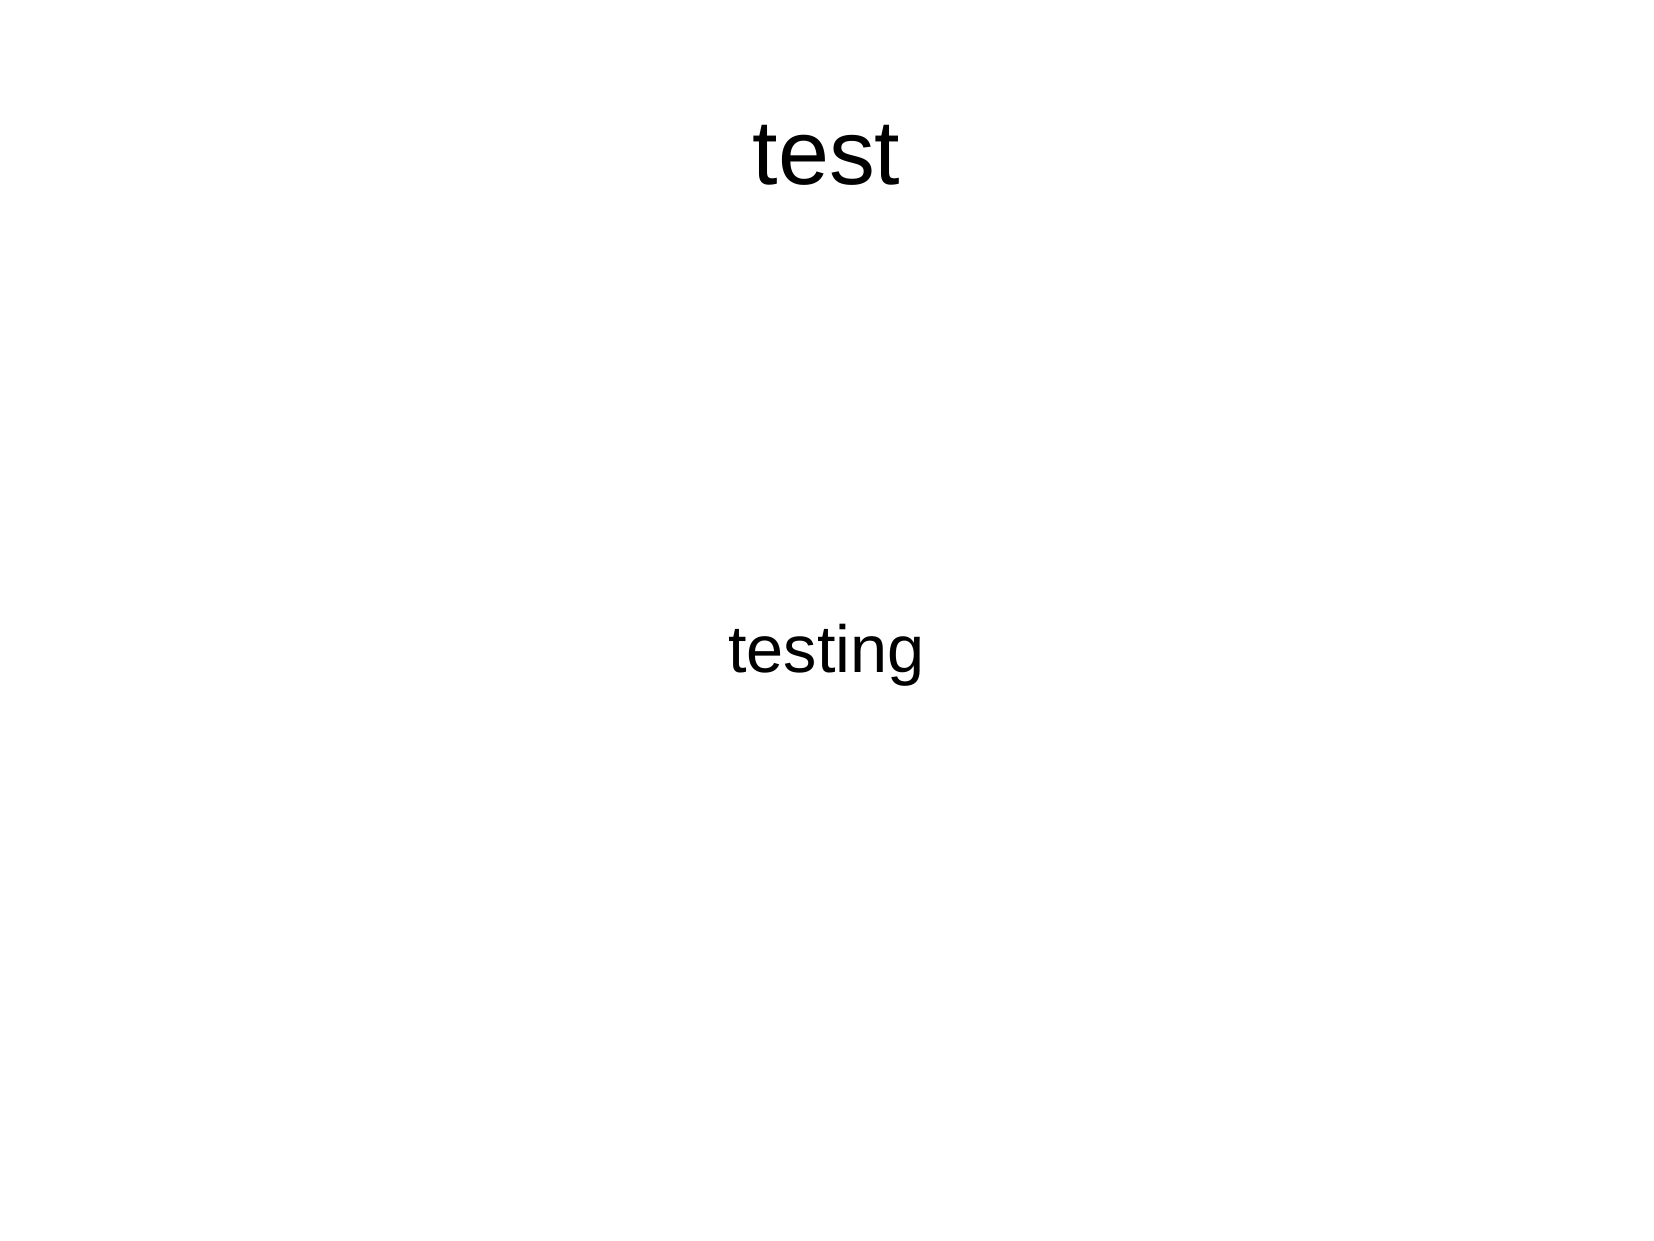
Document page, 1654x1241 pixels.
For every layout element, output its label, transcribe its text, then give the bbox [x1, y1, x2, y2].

subtitle testing [82, 290, 1571, 1010]
title test [82, 49, 1571, 257]
